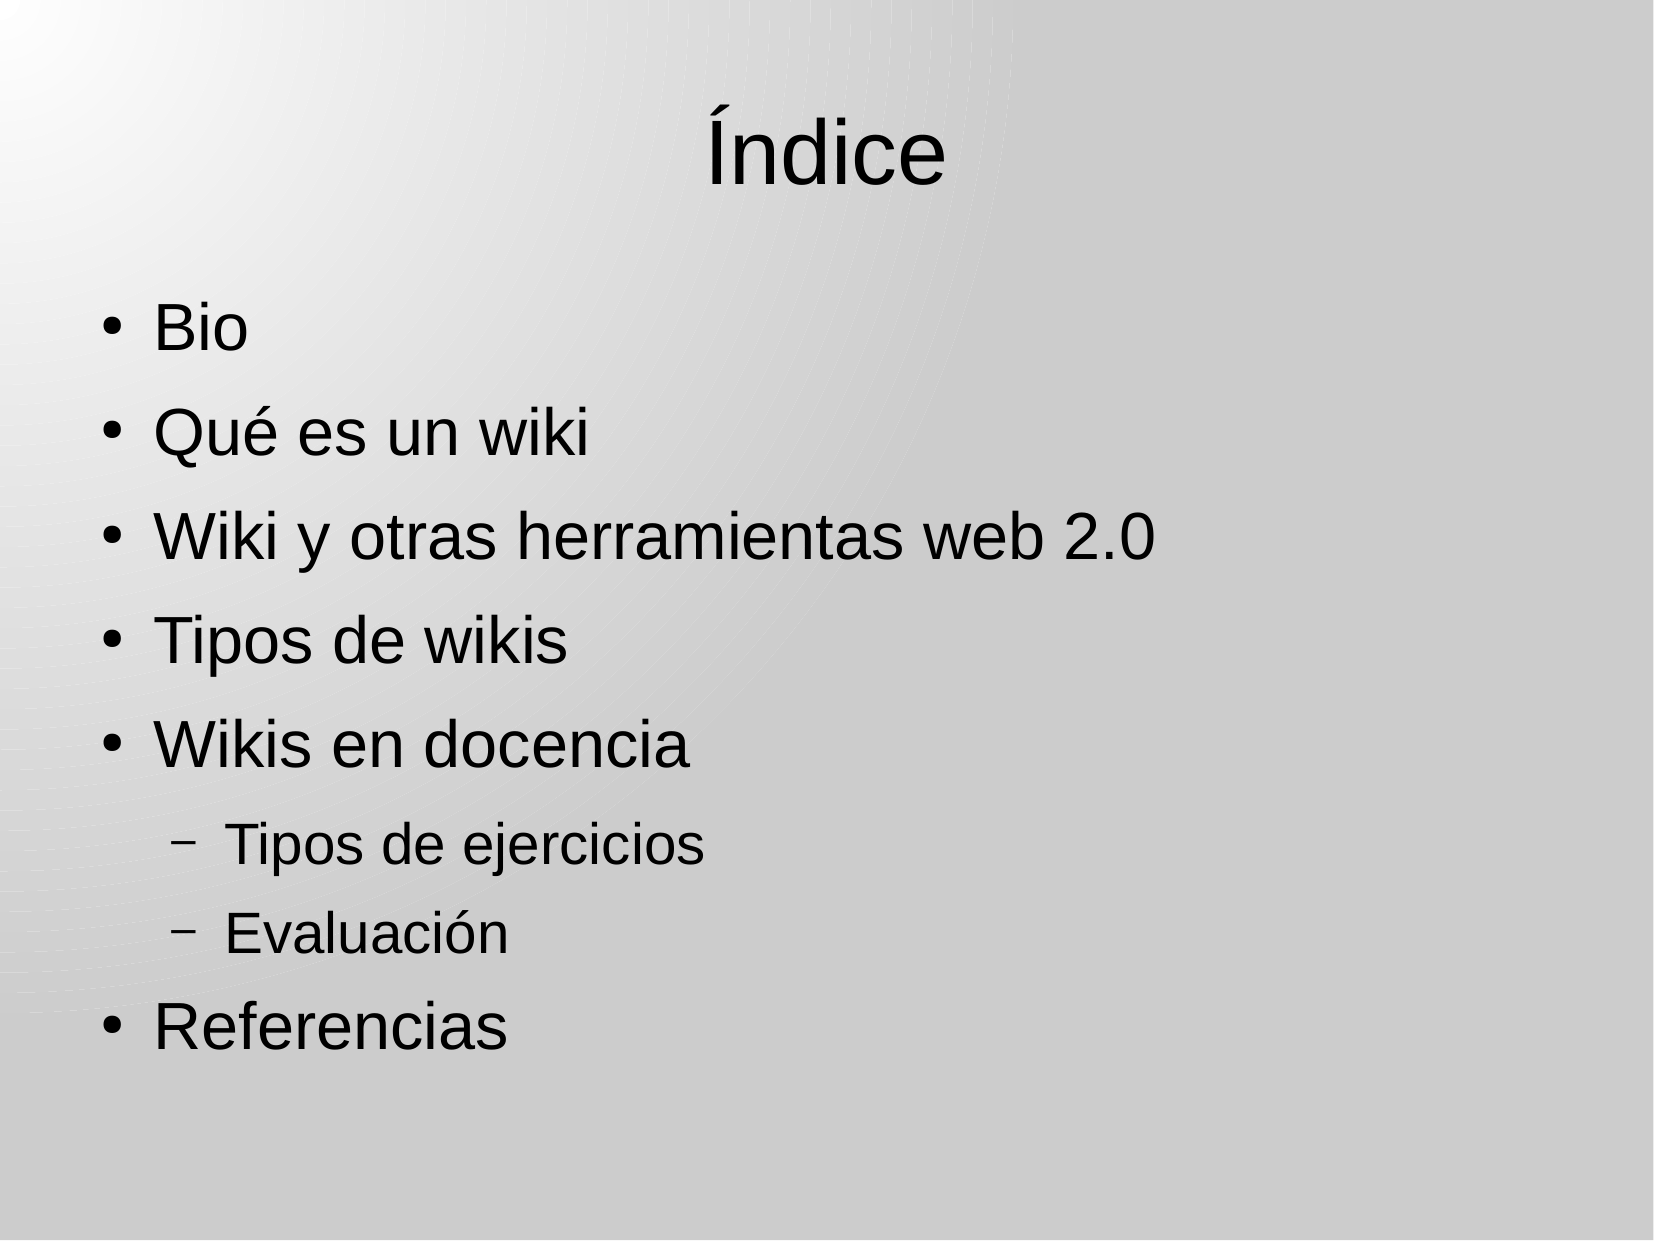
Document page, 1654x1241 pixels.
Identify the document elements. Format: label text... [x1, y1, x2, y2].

title Índice [82, 49, 1571, 257]
list Bio Qué es un wiki Wiki y otras herramientas web 2.0 Tipos de wikis Wikis en docencia Tipos de ejercicios Evaluación Referencias [82, 290, 1538, 1109]
